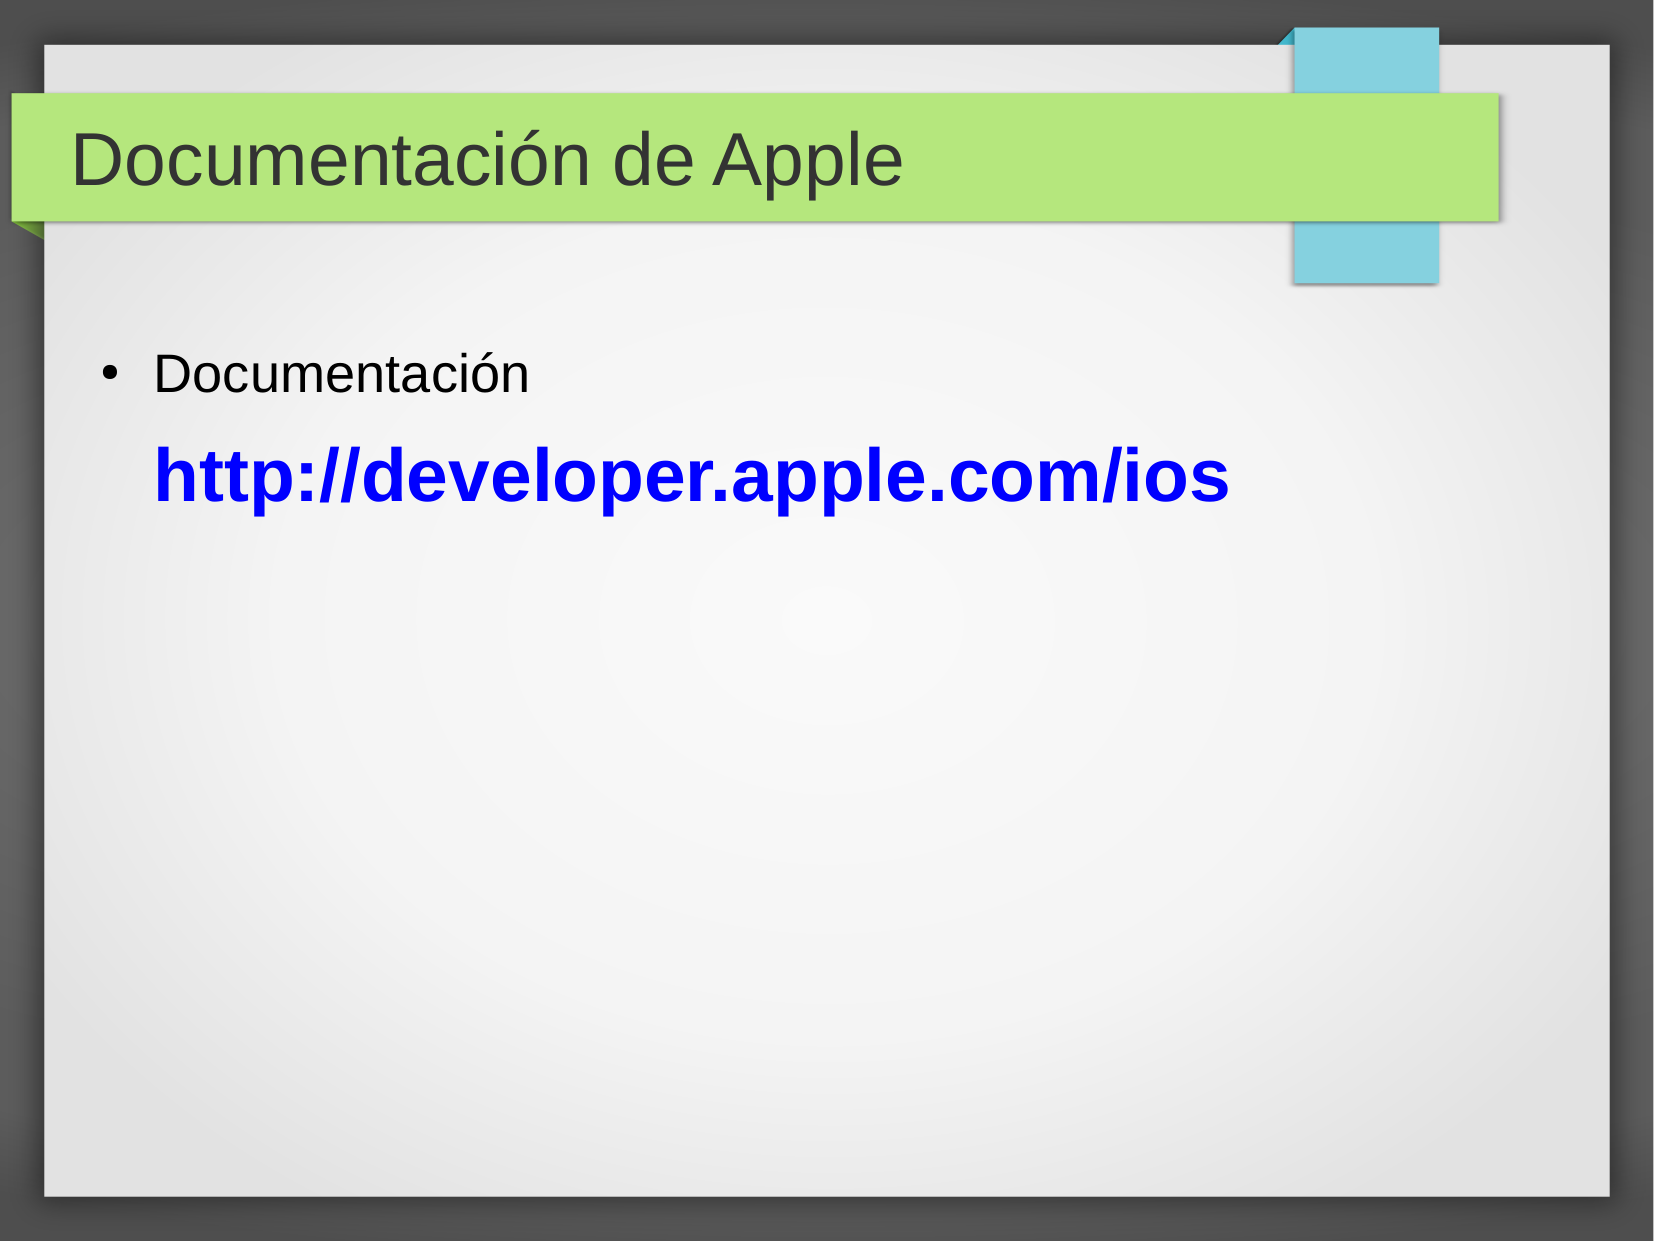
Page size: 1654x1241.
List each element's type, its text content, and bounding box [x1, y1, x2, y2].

title Documentación de Apple [70, 106, 1229, 213]
picture [0, 0, 1654, 1241]
list Documentación http://developer.apple.com/ios [82, 343, 1538, 1063]
